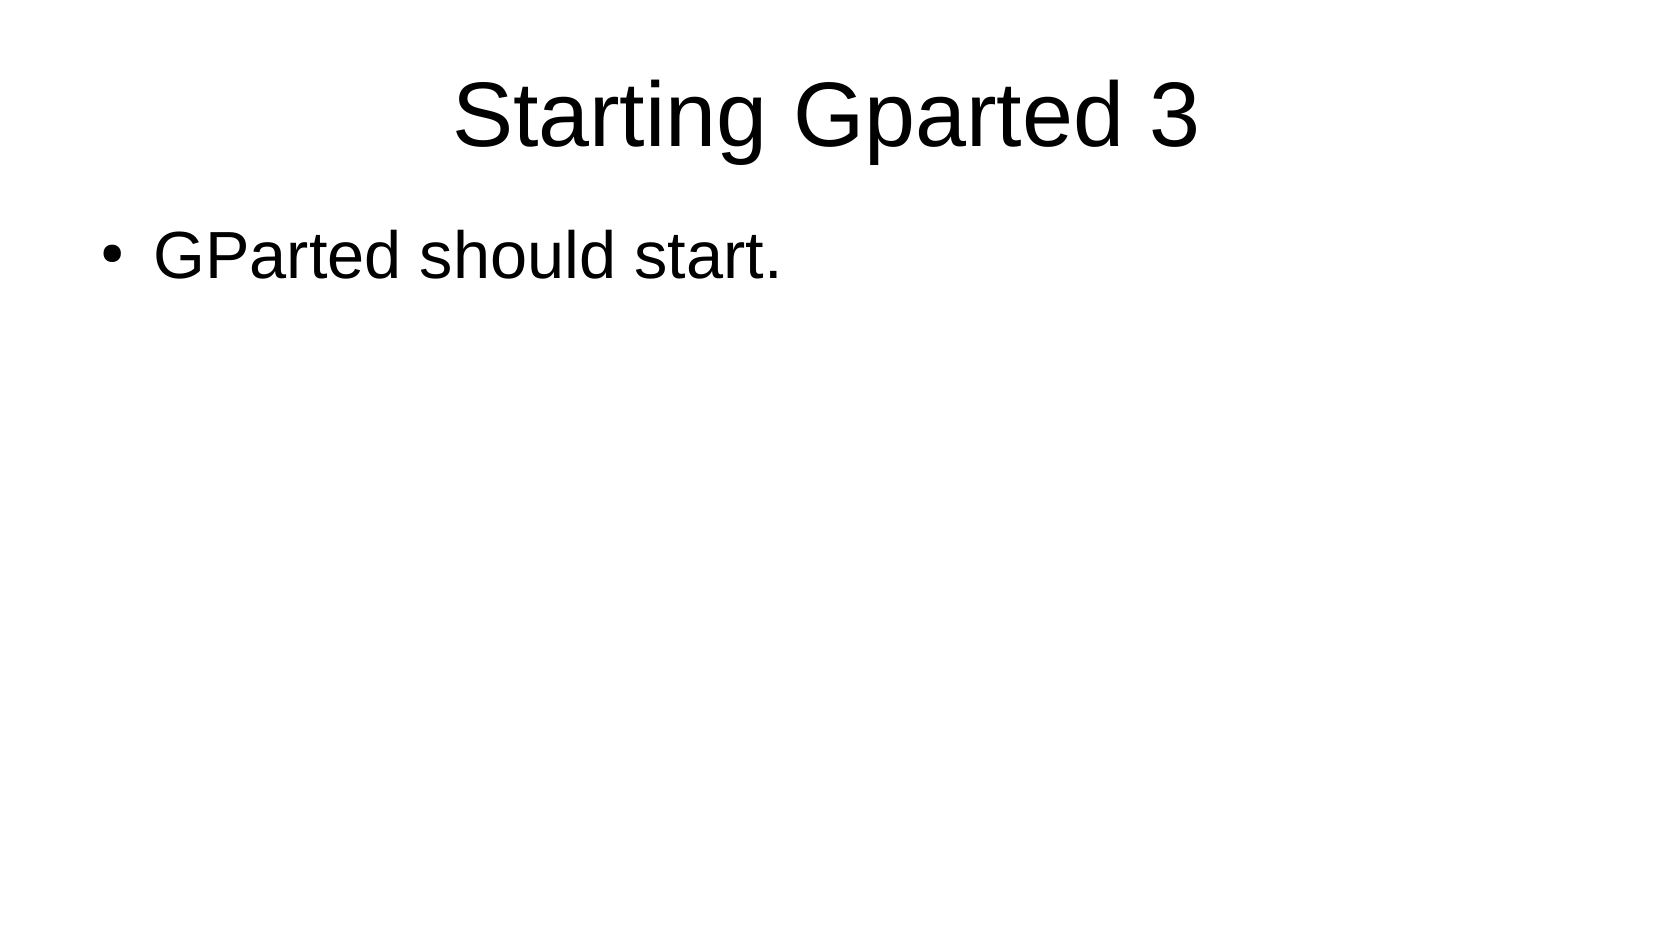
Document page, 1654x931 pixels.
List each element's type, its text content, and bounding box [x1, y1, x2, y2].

title Starting Gparted 3 [82, 37, 1571, 193]
list GParted should start. [82, 217, 1571, 758]
